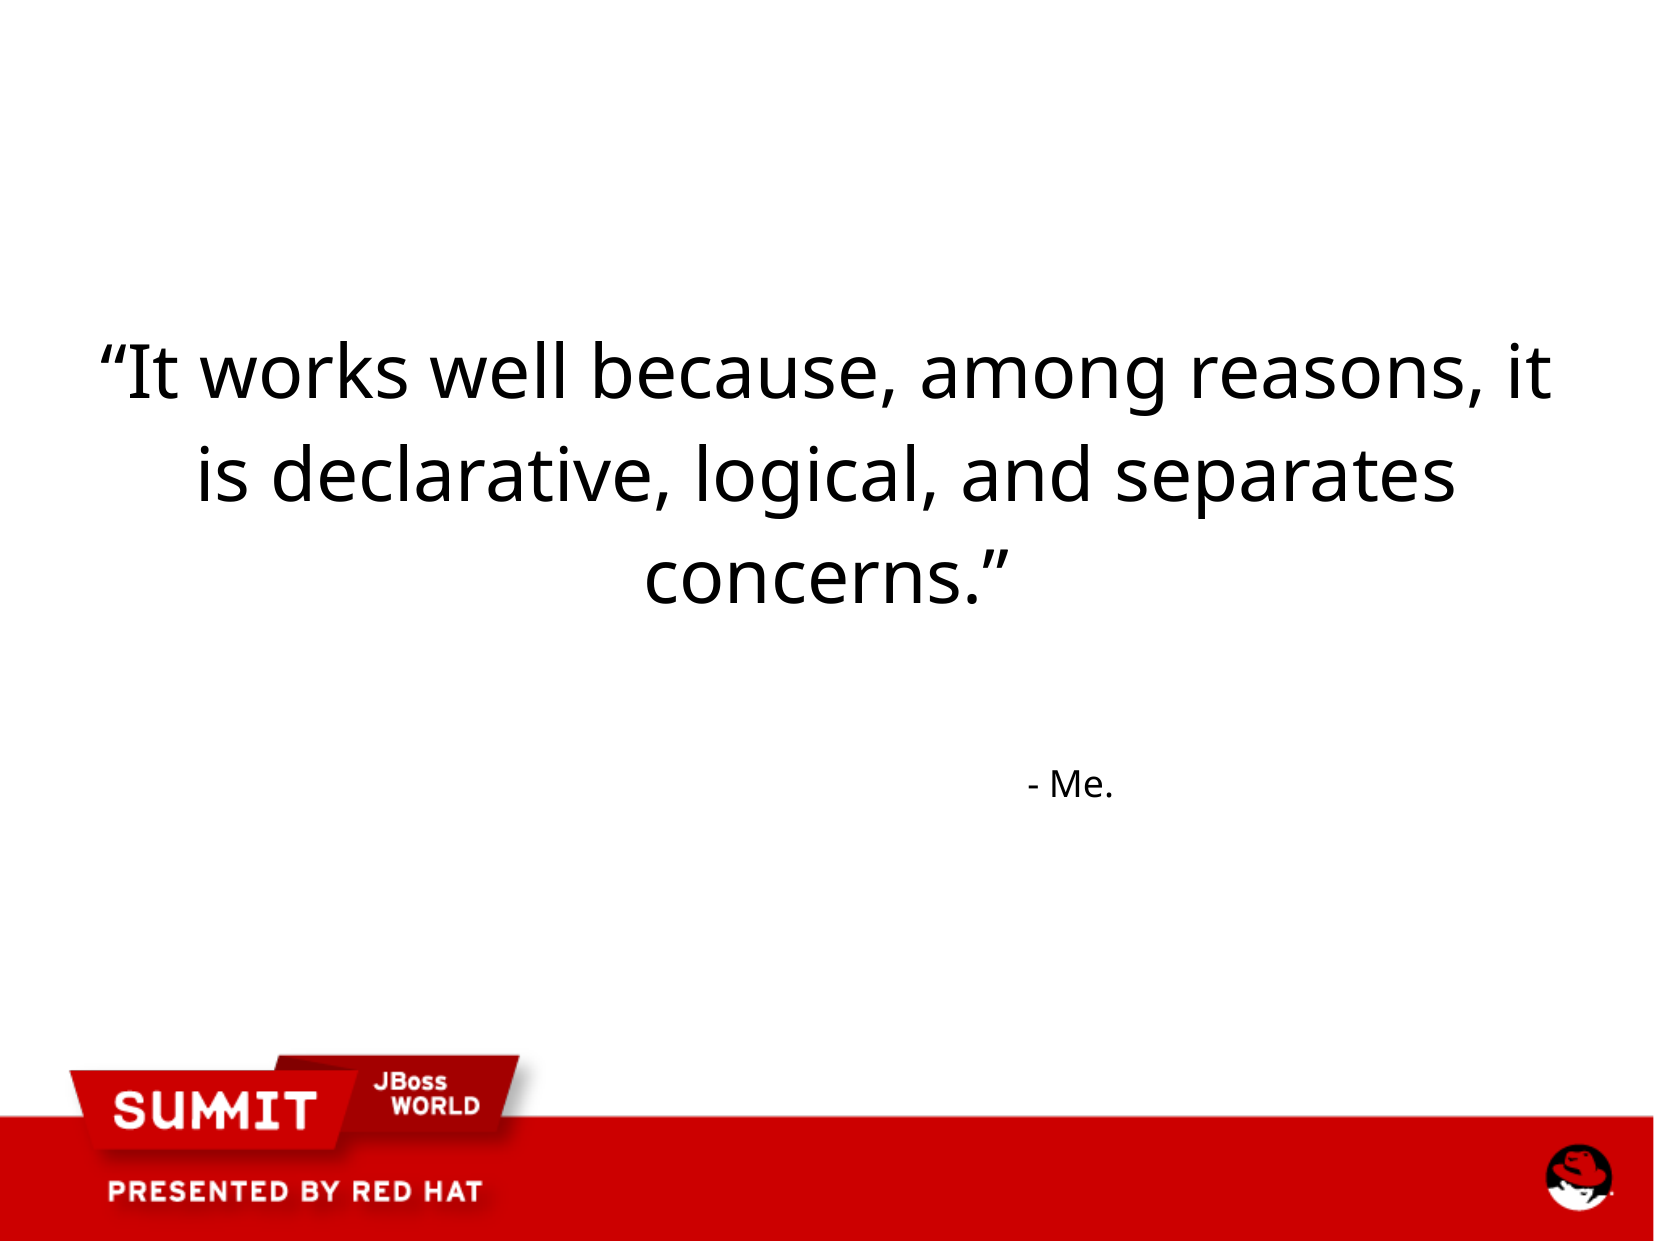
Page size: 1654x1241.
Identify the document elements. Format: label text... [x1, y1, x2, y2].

picture [0, 1043, 1654, 1241]
text_box - Me. [1012, 750, 1238, 826]
subtitle “It works well because, among reasons, it is declarative, logical, and separates concerns.” [82, 45, 1571, 1031]
